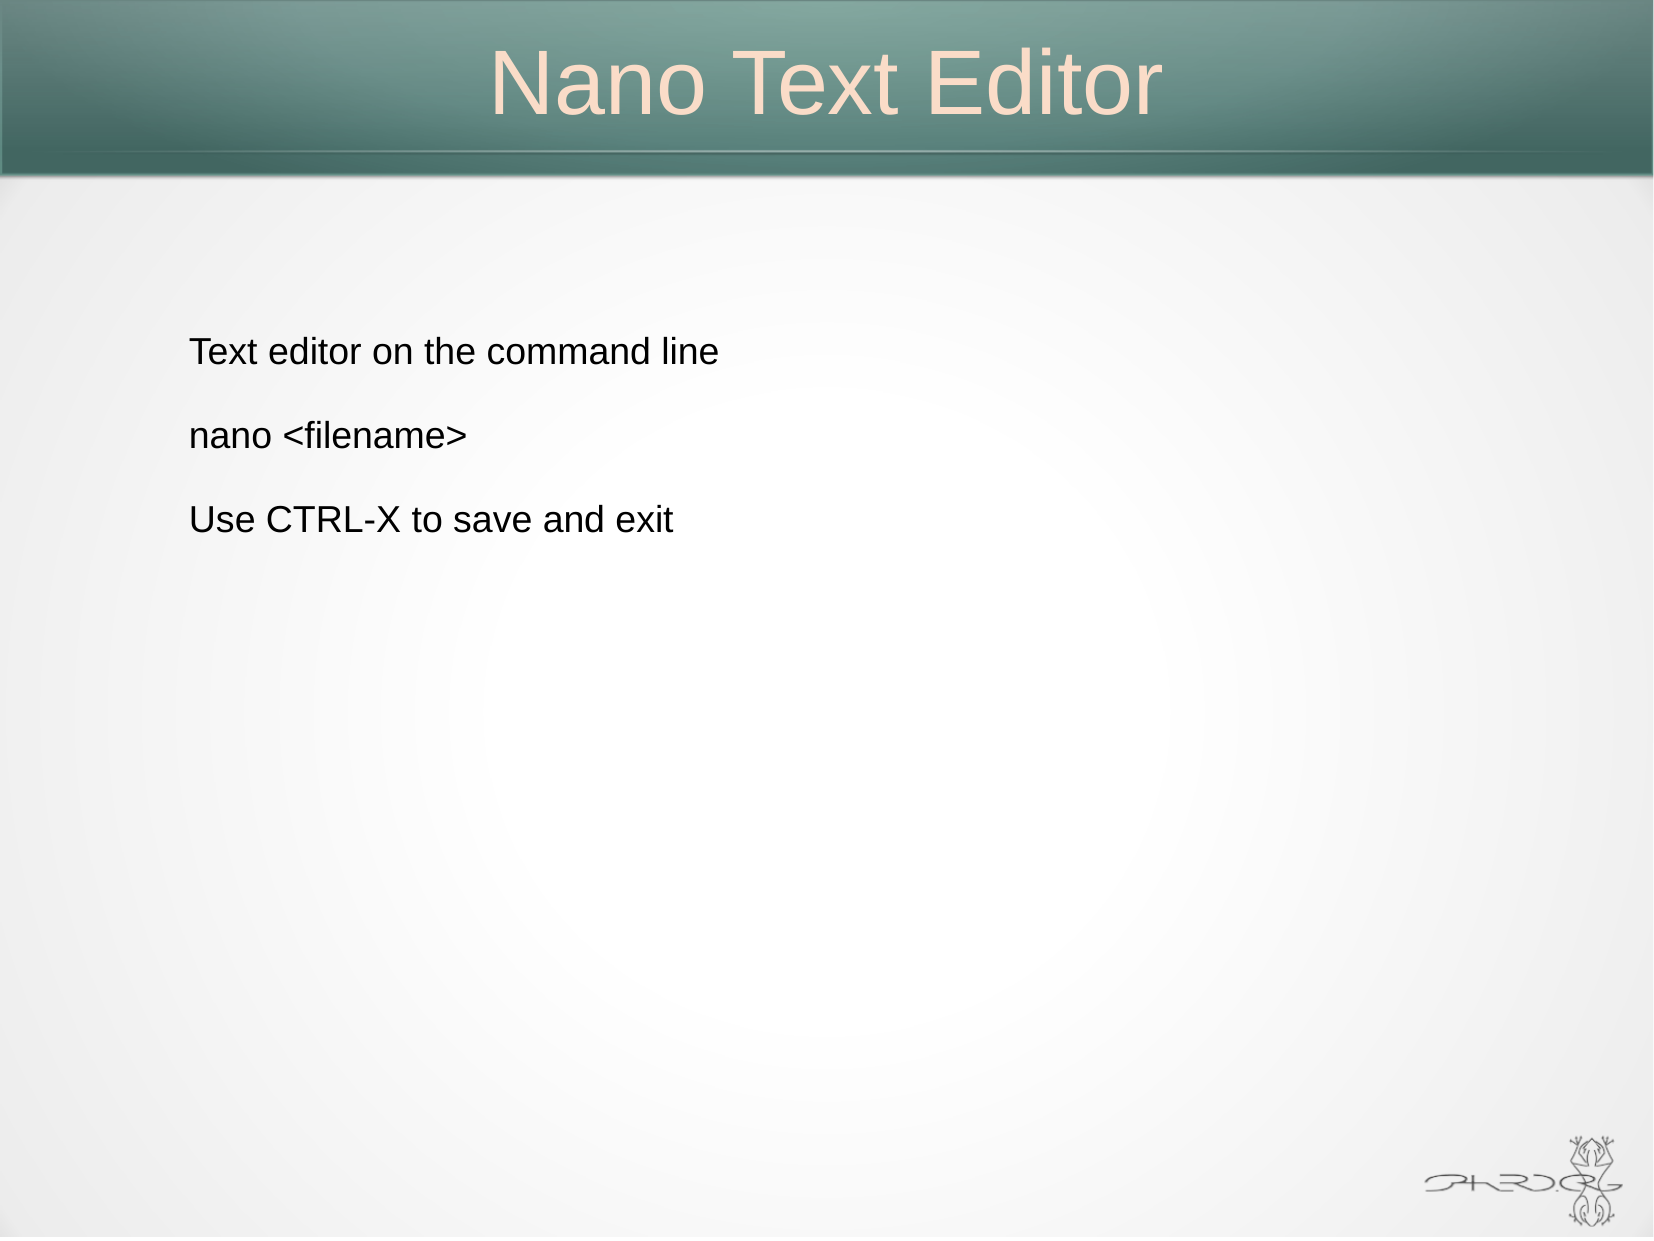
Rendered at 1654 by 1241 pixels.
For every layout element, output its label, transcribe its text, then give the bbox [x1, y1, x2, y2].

picture [0, 0, 1654, 1237]
text_box Text editor on the command line nano <filename> Use CTRL-X to save and exit [188, 330, 1524, 1052]
title Nano Text Editor [82, 11, 1571, 154]
